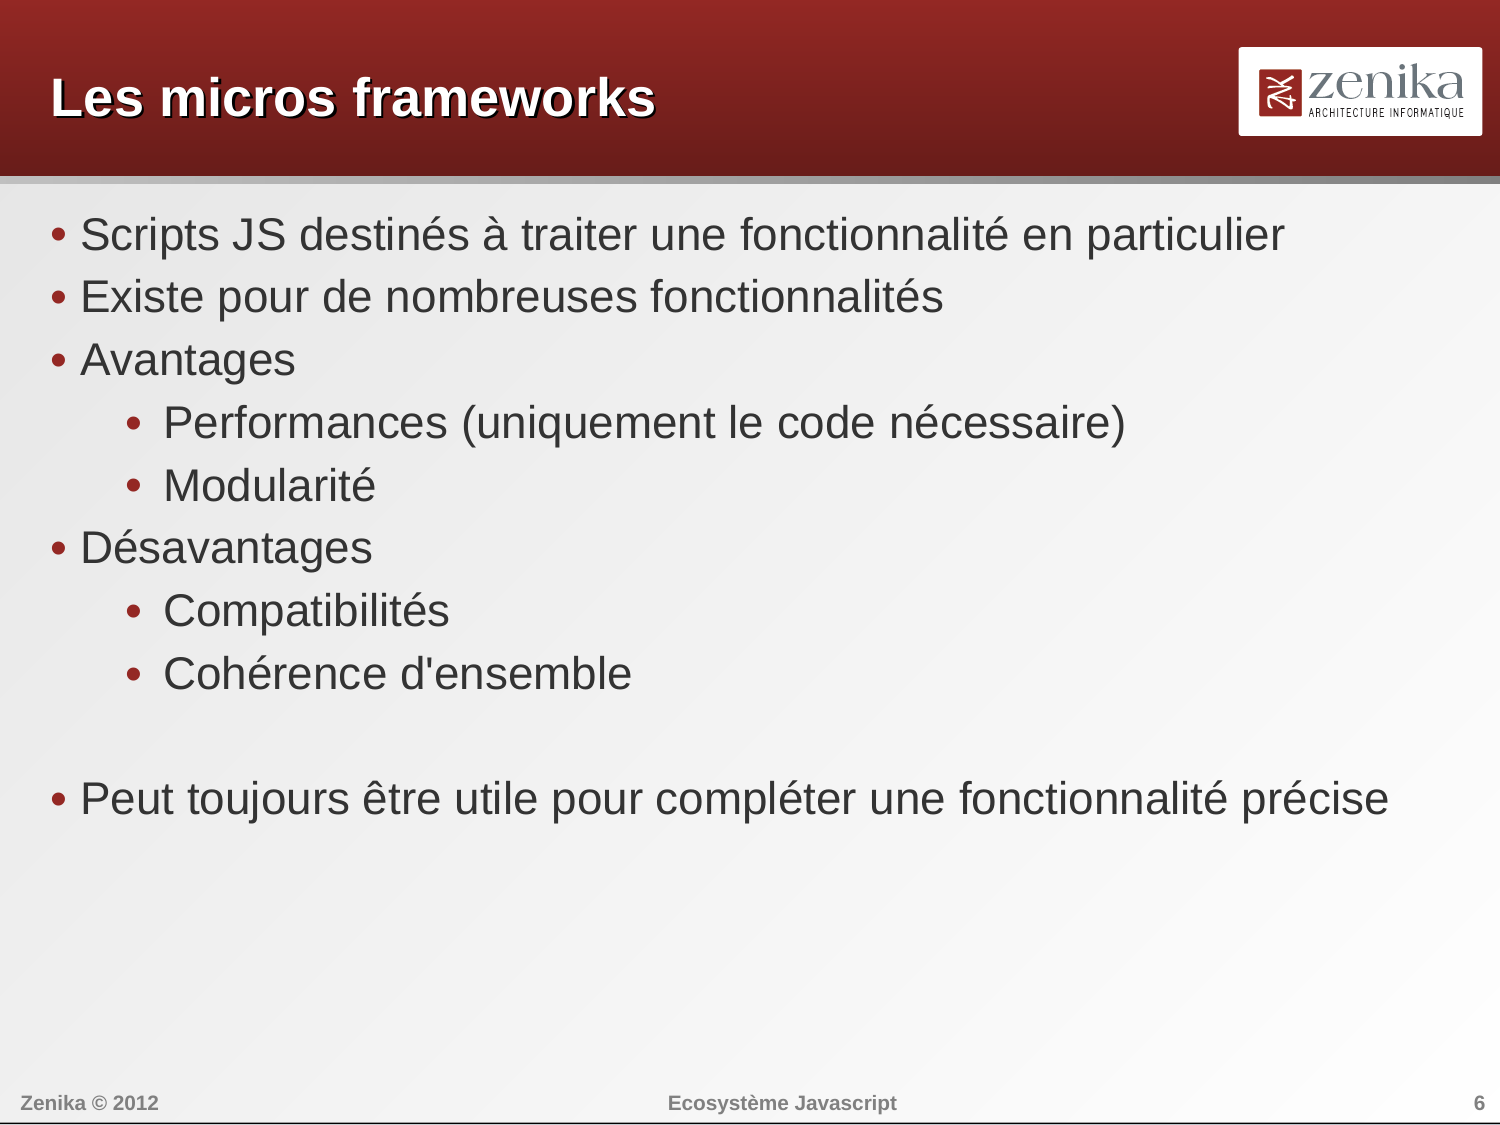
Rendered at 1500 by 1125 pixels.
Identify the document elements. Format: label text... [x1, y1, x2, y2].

title Les micros frameworks [50, 3, 1206, 192]
picture [1257, 58, 1464, 125]
list Scripts JS destinés à traiter une fonctionnalité en particulier Existe pour de nombreuses fonctionnalités Avantages Performances (uniquement le code nécessaire) Modularité Désavantages Compatibilités Cohérence d'ensemble Peut toujours être utile pour compléter une fonctionnalité précise [50, 208, 1435, 862]
